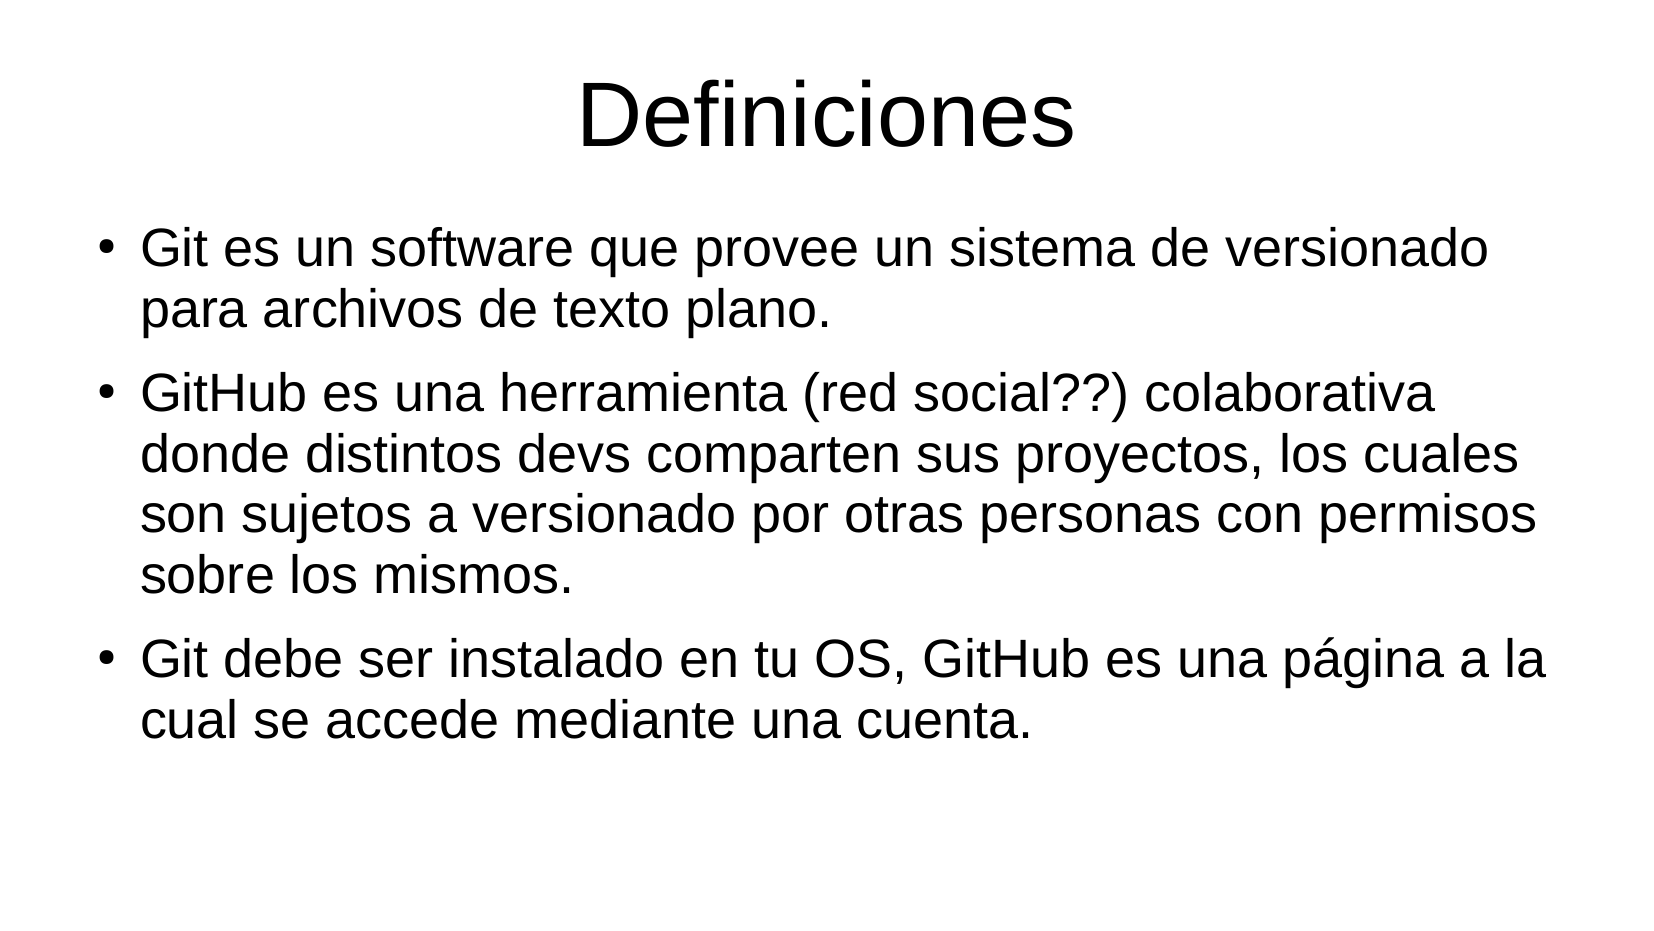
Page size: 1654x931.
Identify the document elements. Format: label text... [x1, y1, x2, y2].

list Git es un software que provee un sistema de versionado para archivos de texto plano. GitHub es una herramienta (red social??) colaborativa donde distintos devs comparten sus proyectos, los cuales son sujetos a versionado por otras personas con permisos sobre los mismos. Git debe ser instalado en tu OS, GitHub es una página a la cual se accede mediante una cuenta. [82, 217, 1571, 758]
title Definiciones [82, 37, 1571, 193]
